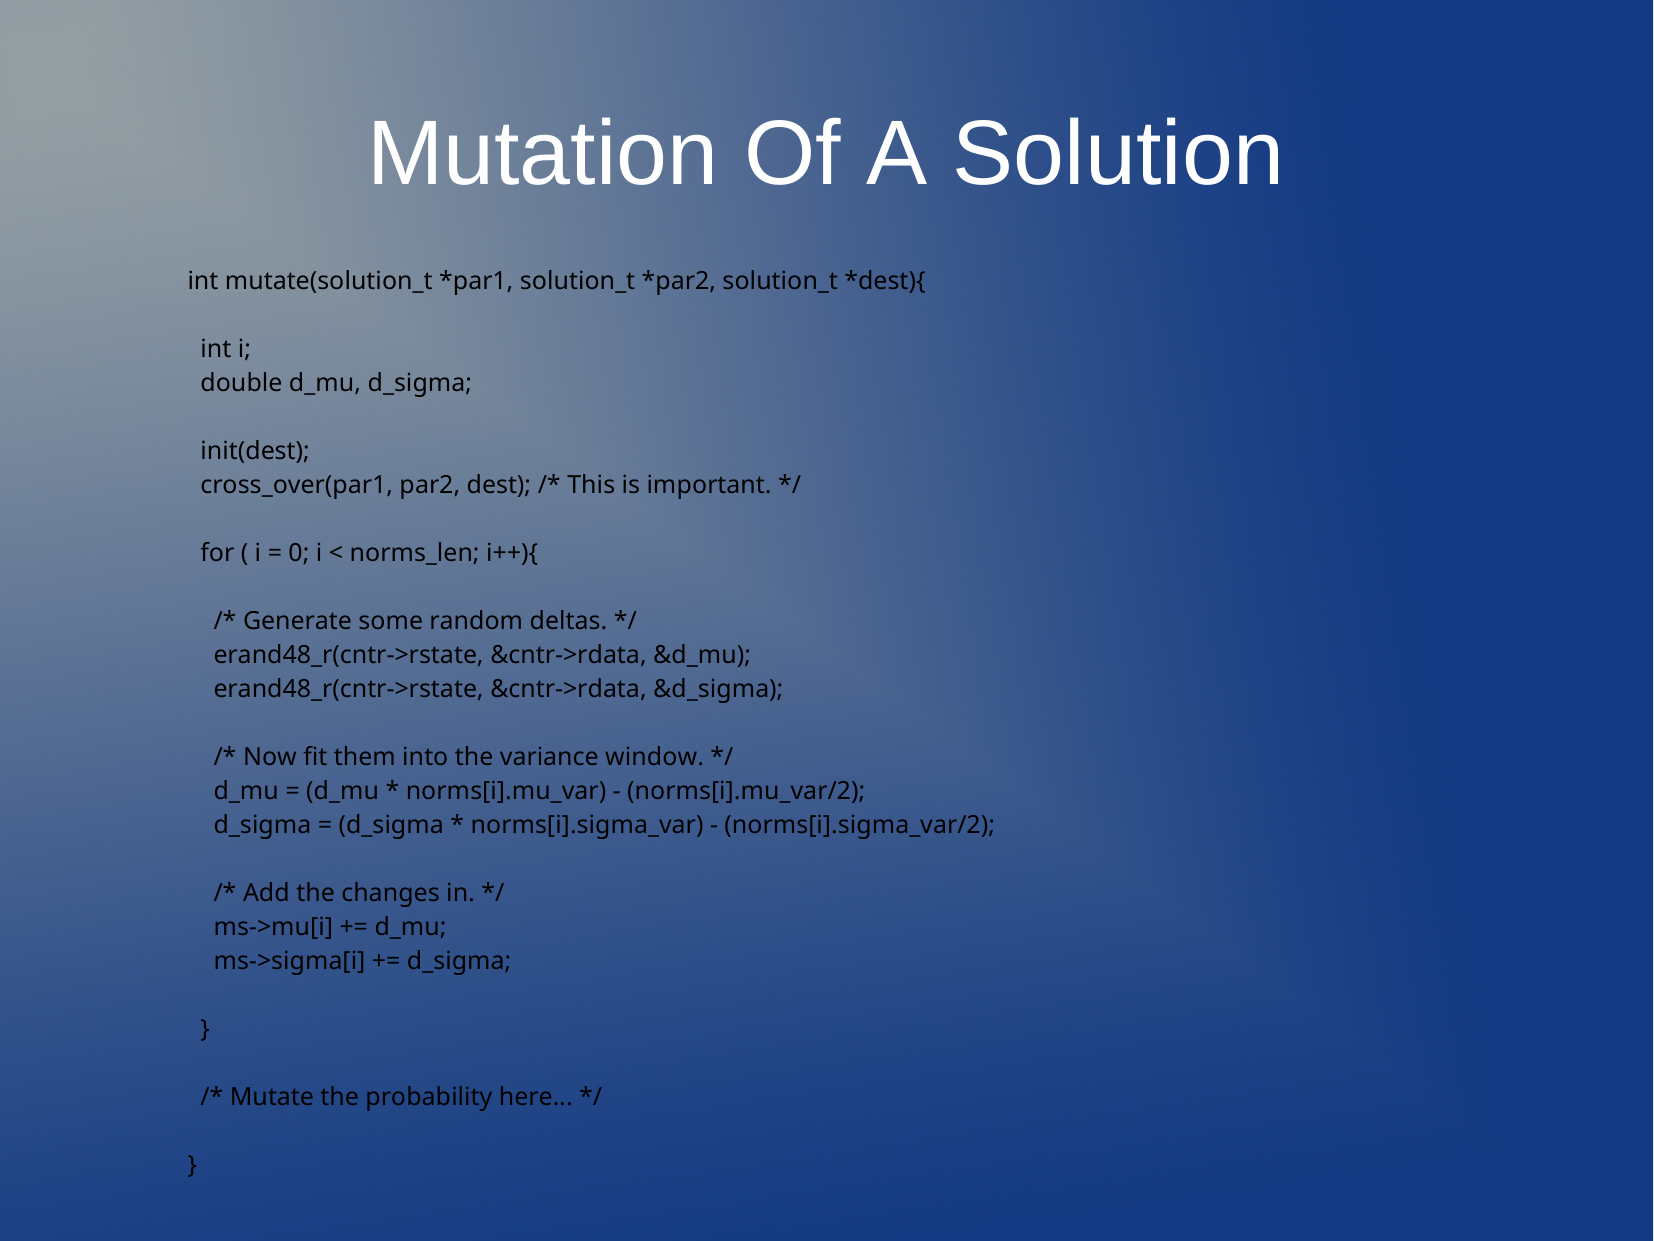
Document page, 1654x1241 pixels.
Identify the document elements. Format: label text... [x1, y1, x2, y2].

title Mutation Of A Solution [82, 49, 1571, 257]
text_box int mutate(solution_t *par1, solution_t *par2, solution_t *dest){ int i; double d_mu, d_sigma; init(dest); cross_over(par1, par2, dest); /* This is important. */ for ( i = 0; i < norms_len; i++){ /* Generate some random deltas. */ erand48_r(cntr->rstate, &cntr->rdata, &d_mu); erand48_r(cntr->rstate, &cntr->rdata, &d_sigma); /* Now fit them into the variance window. */ d_mu = (d_mu * norms[i].mu_var) - (norms[i].mu_var/2); d_sigma = (d_sigma * norms[i].sigma_var) - (norms[i].sigma_var/2); /* Add the changes in. */ ms->mu[i] += d_mu; ms->sigma[i] += d_sigma; } /* Mutate the probability here... */ } [187, 262, 1446, 1127]
picture [0, 0, 1654, 1241]
